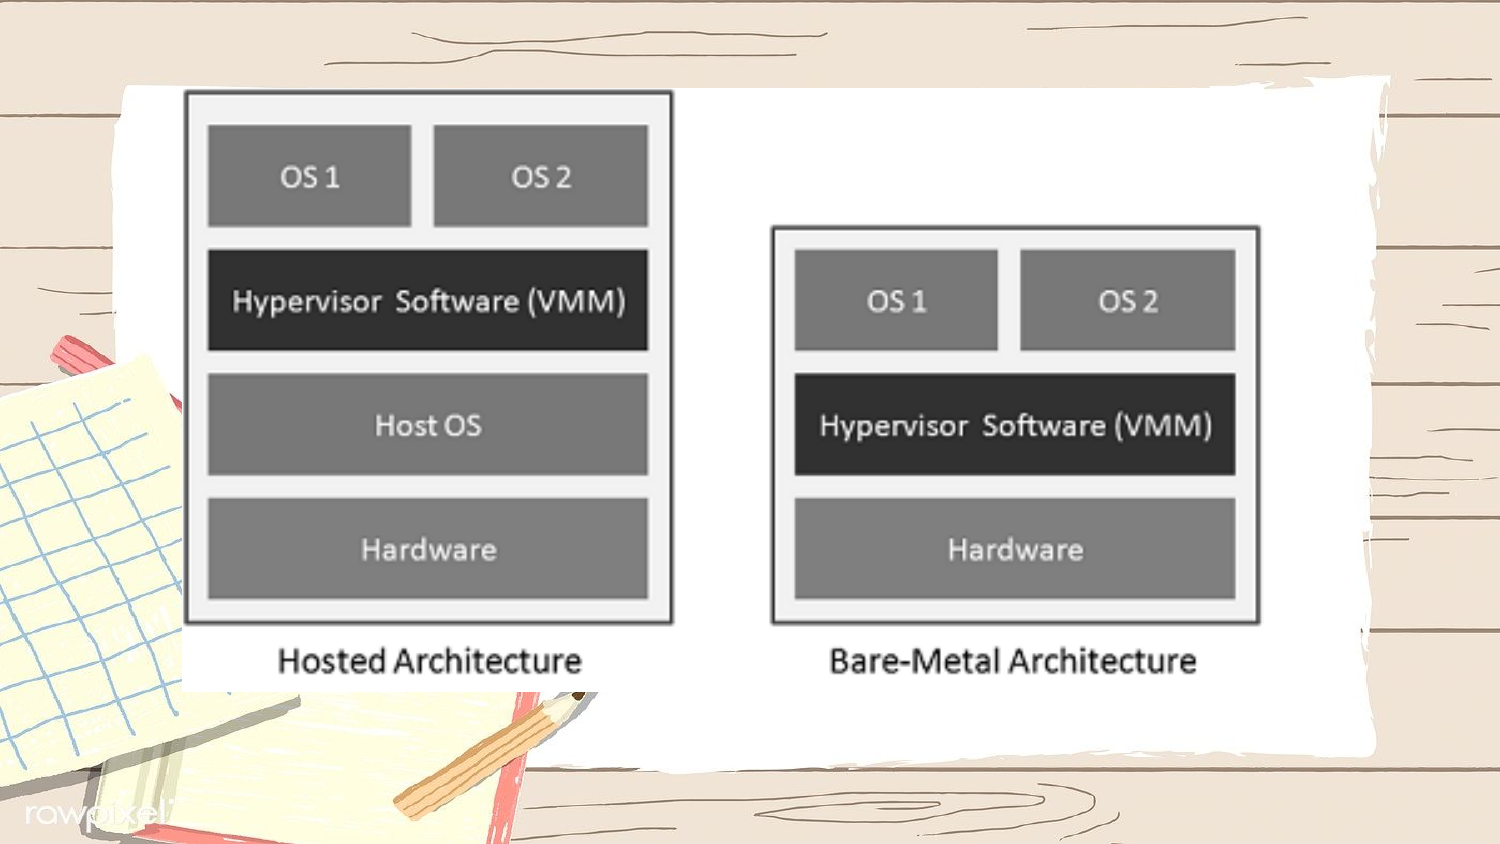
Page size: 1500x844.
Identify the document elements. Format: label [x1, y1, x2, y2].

picture [182, 88, 1264, 692]
